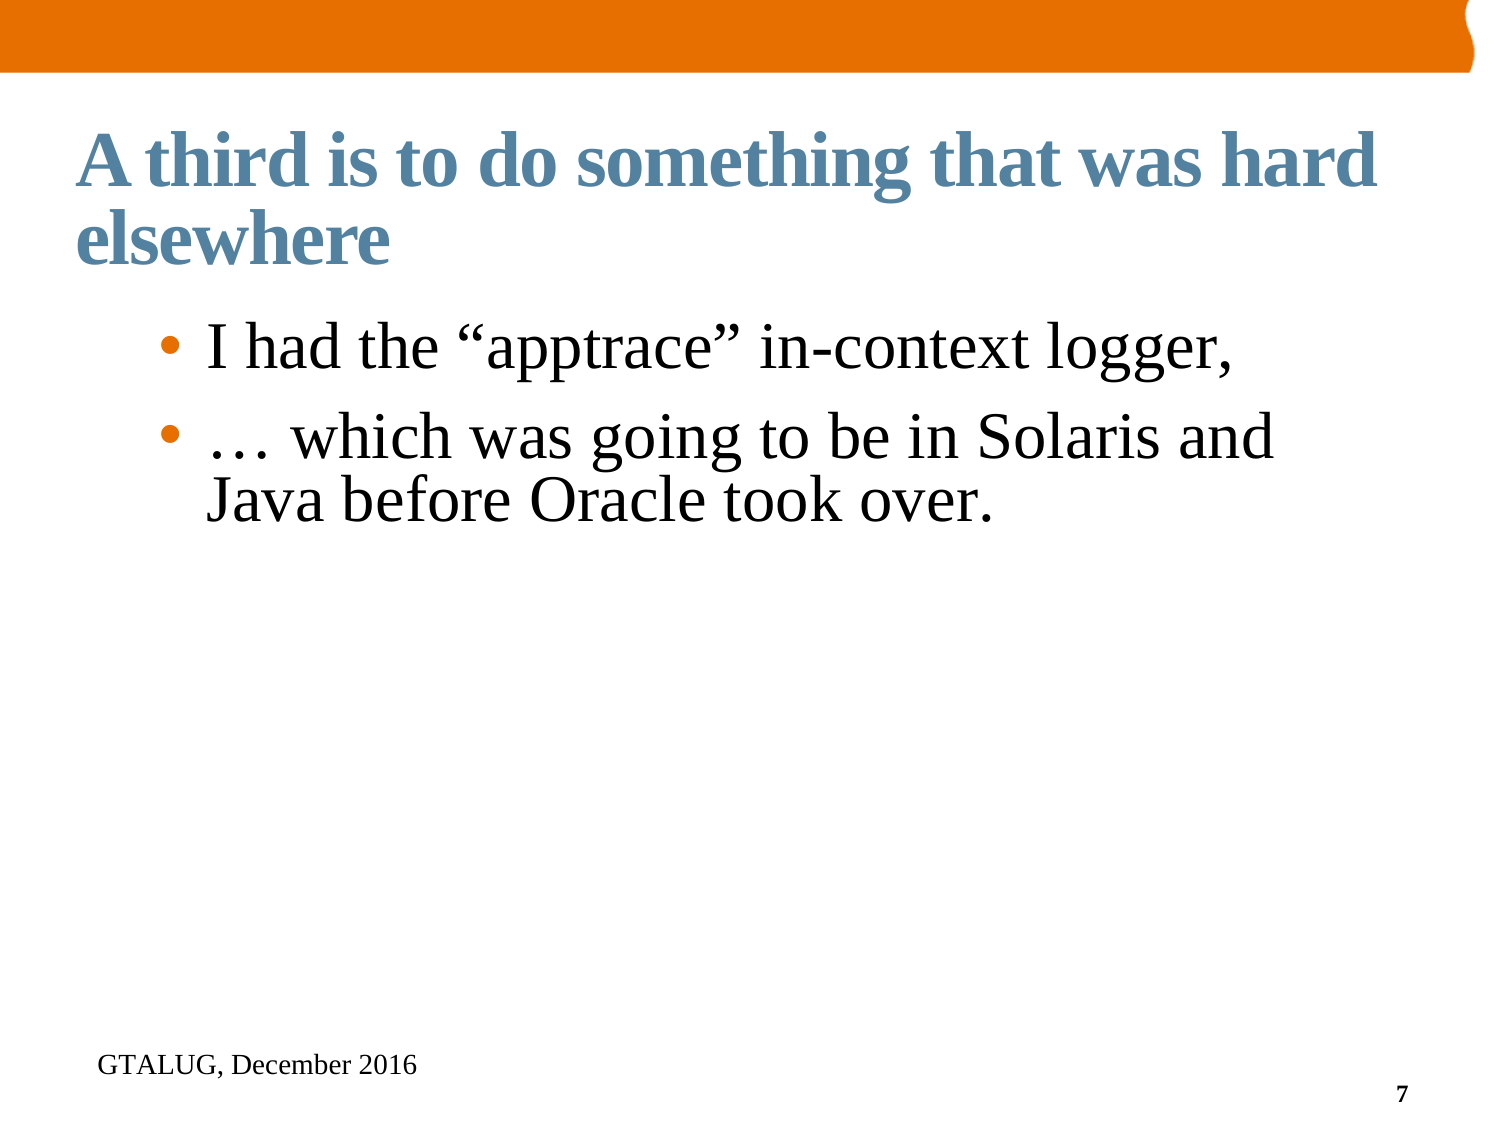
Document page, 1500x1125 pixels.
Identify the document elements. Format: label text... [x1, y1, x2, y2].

title A third is to do something that was hard elsewhere [75, 122, 1438, 290]
list I had the “apptrace” in-context logger, … which was going to be in Solaris and Java before Oracle took over. [64, 318, 1402, 1017]
picture [0, 0, 1500, 75]
